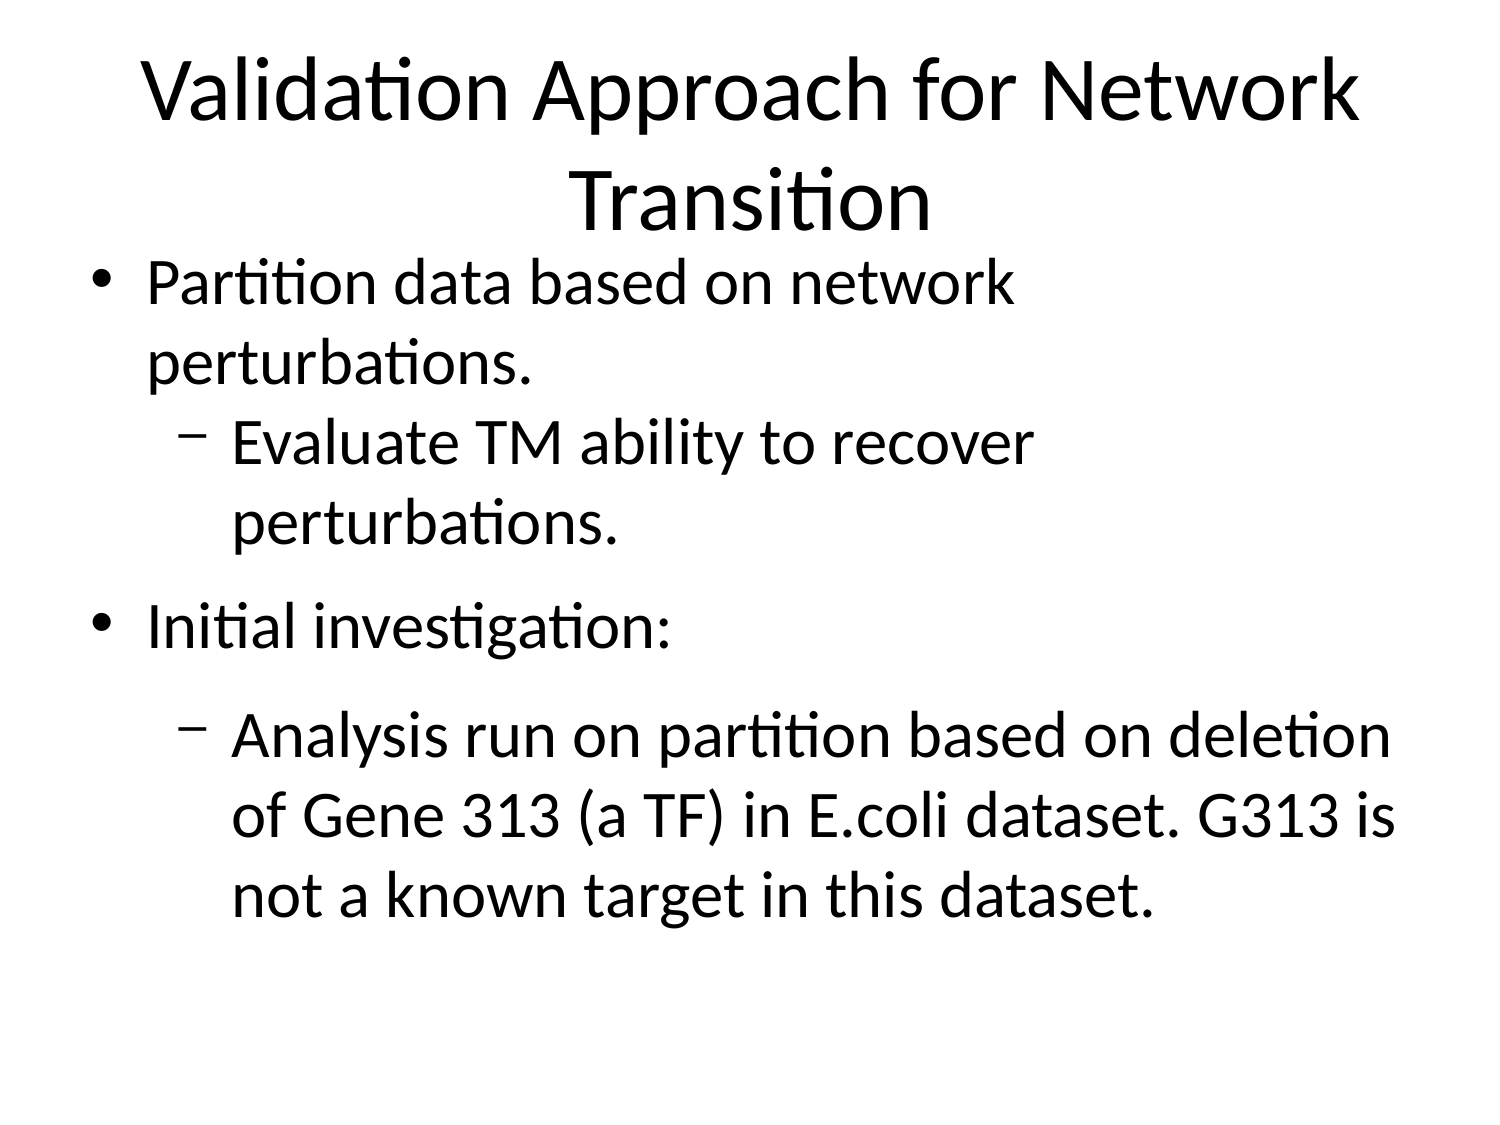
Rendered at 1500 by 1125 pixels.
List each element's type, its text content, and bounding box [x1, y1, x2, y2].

title Validation Approach for Network Transition [76, 45, 1427, 233]
list Partition data based on network perturbations. Evaluate TM ability to recover perturbations. Initial investigation: Analysis run on partition based on deletion of Gene 313 (a TF) in E.coli dataset. G313 is not a known target in this dataset. [75, 230, 1425, 973]
